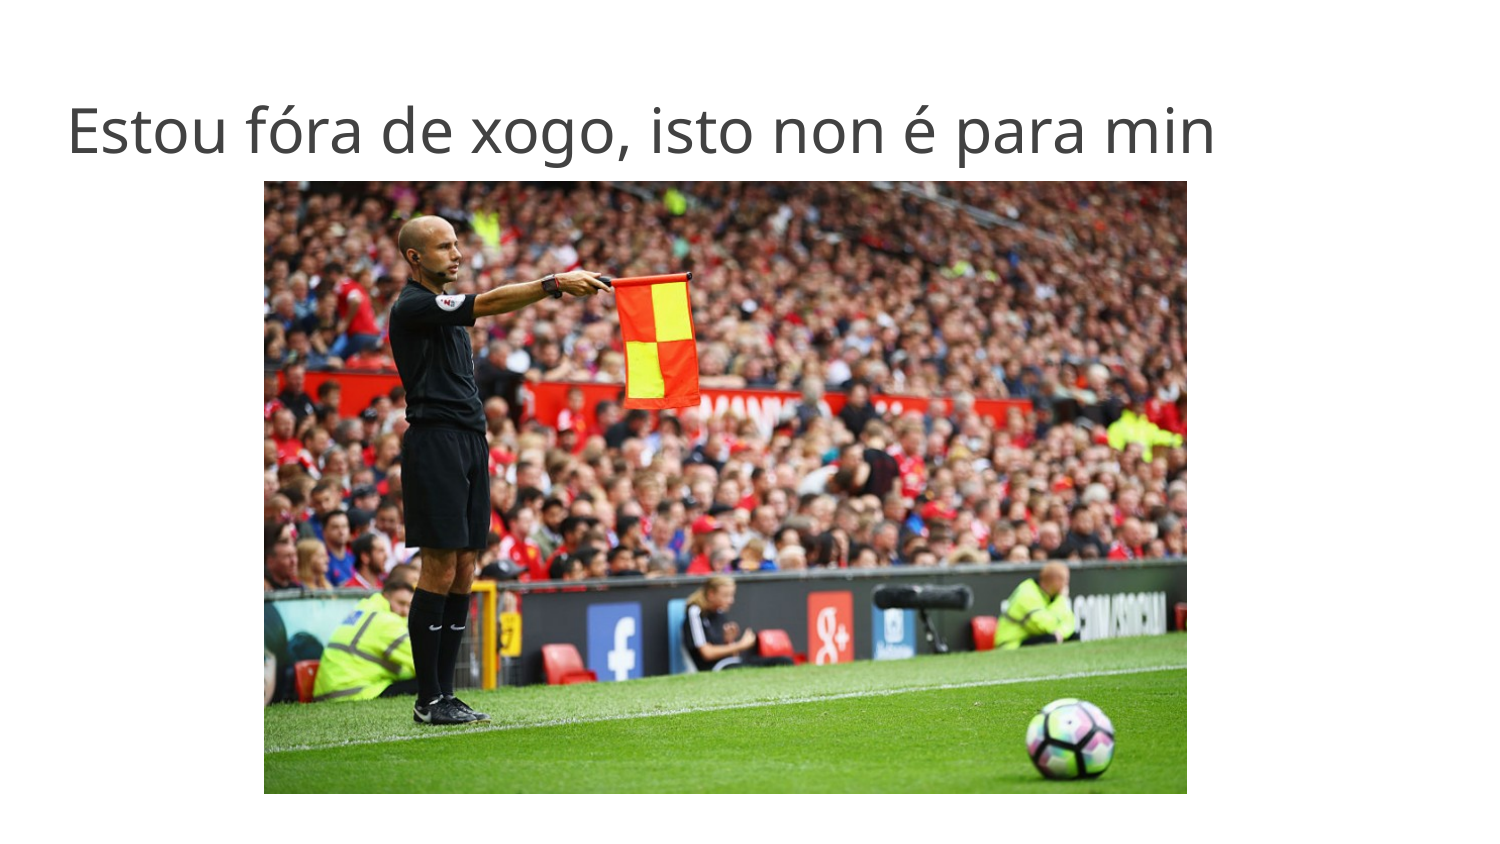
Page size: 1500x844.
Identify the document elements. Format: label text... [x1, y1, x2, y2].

title Estou fóra de xogo, isto non é para min [51, 61, 1449, 182]
picture [264, 181, 1187, 794]
